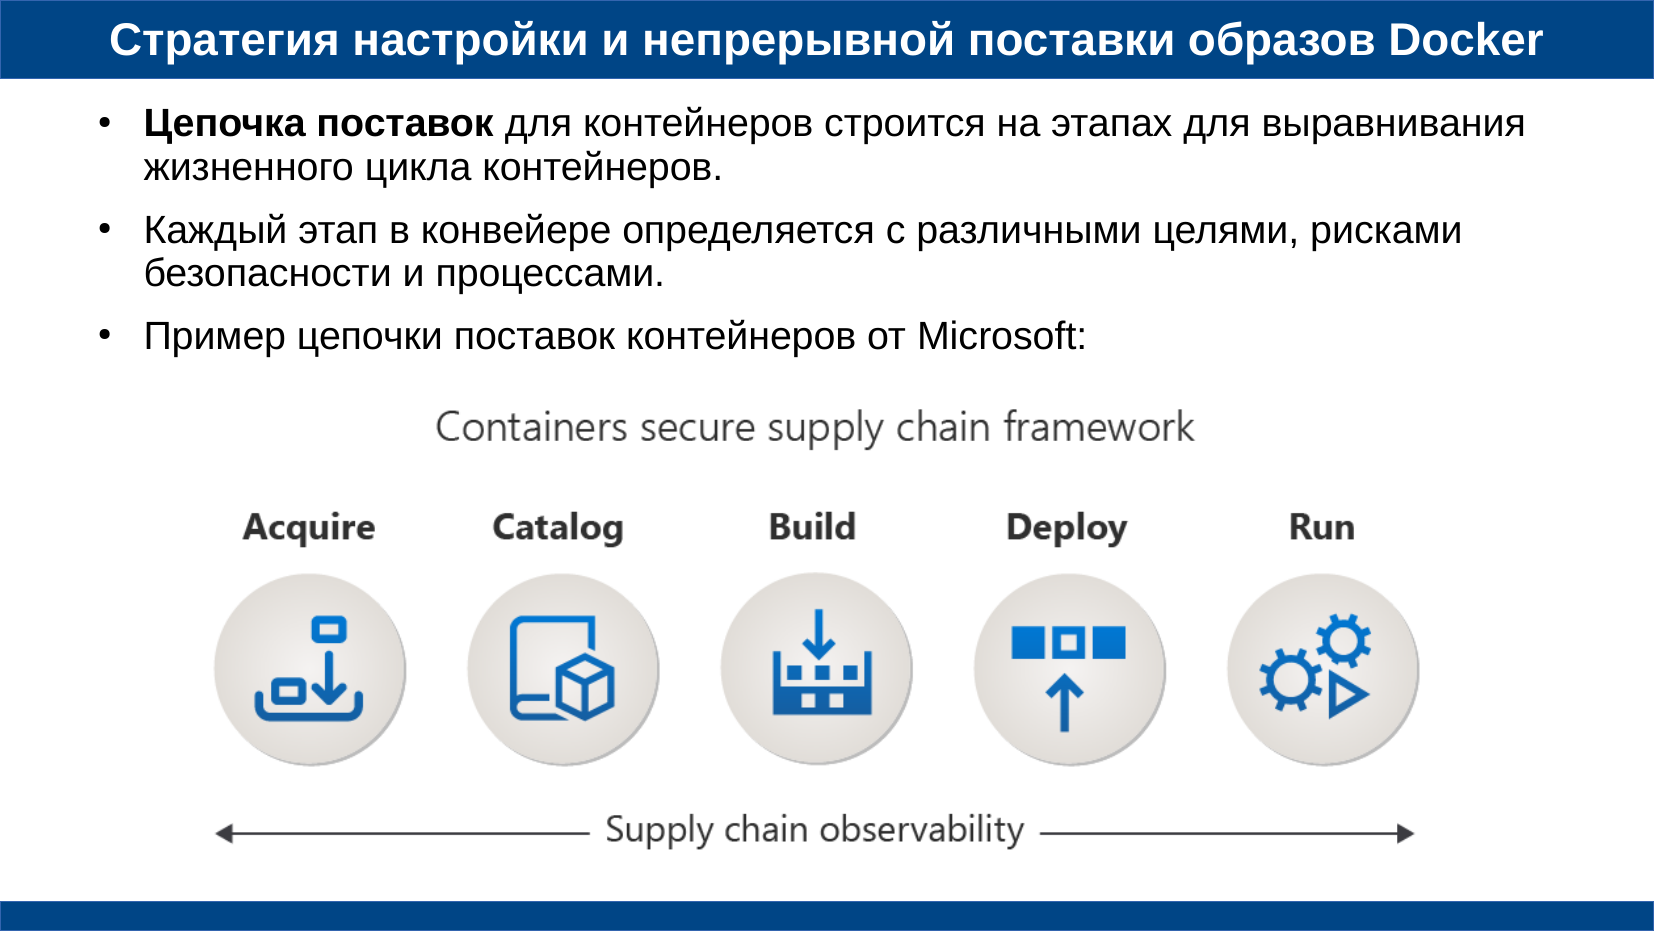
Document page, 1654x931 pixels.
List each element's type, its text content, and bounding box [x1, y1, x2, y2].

title Стратегия настройки и непрерывной поставки образов Docker [0, 0, 1654, 79]
picture [165, 374, 1459, 886]
list Цепочка поставок для контейнеров строится на этапах для выравнивания жизненного цикла контейнеров. Каждый этап в конвейере определяется с различными целями, рисками безопасности и процессами. Пример цепочки поставок контейнеров от Microsoft: [82, 101, 1571, 359]
